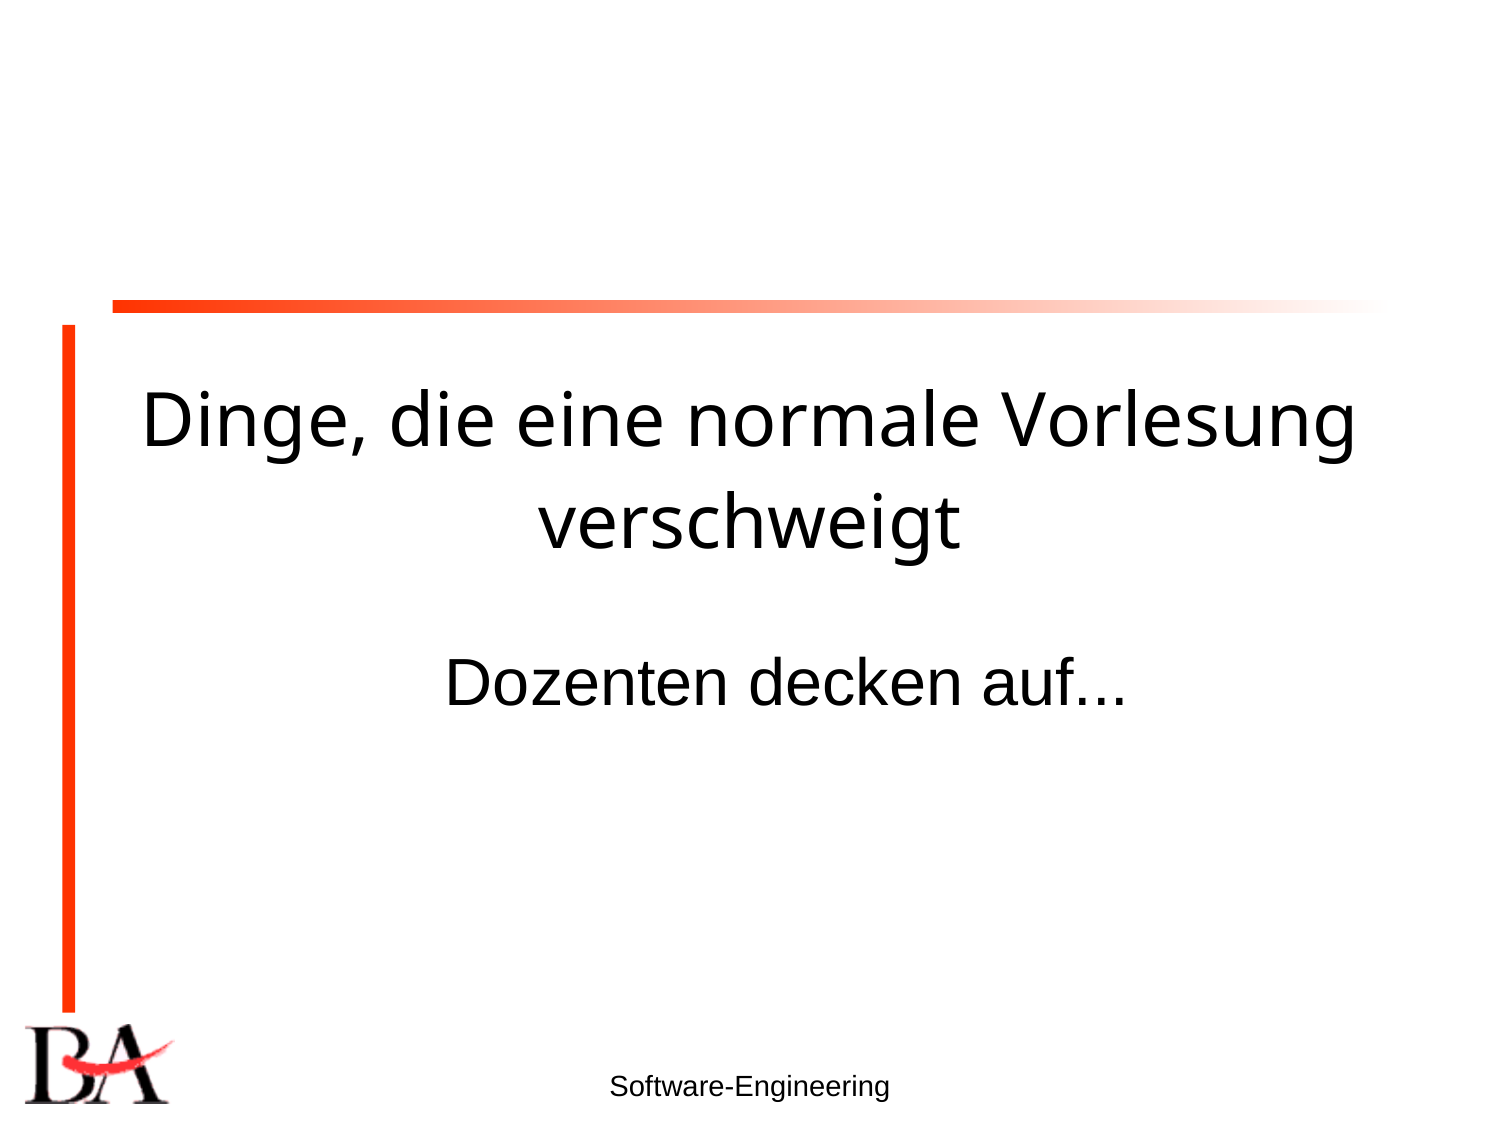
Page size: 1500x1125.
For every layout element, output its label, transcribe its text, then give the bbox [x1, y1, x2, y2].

title Dinge, die eine normale Vorlesung verschweigt [112, 355, 1388, 583]
picture [24, 1024, 175, 1104]
subtitle Dozenten decken auf... [225, 637, 1276, 926]
